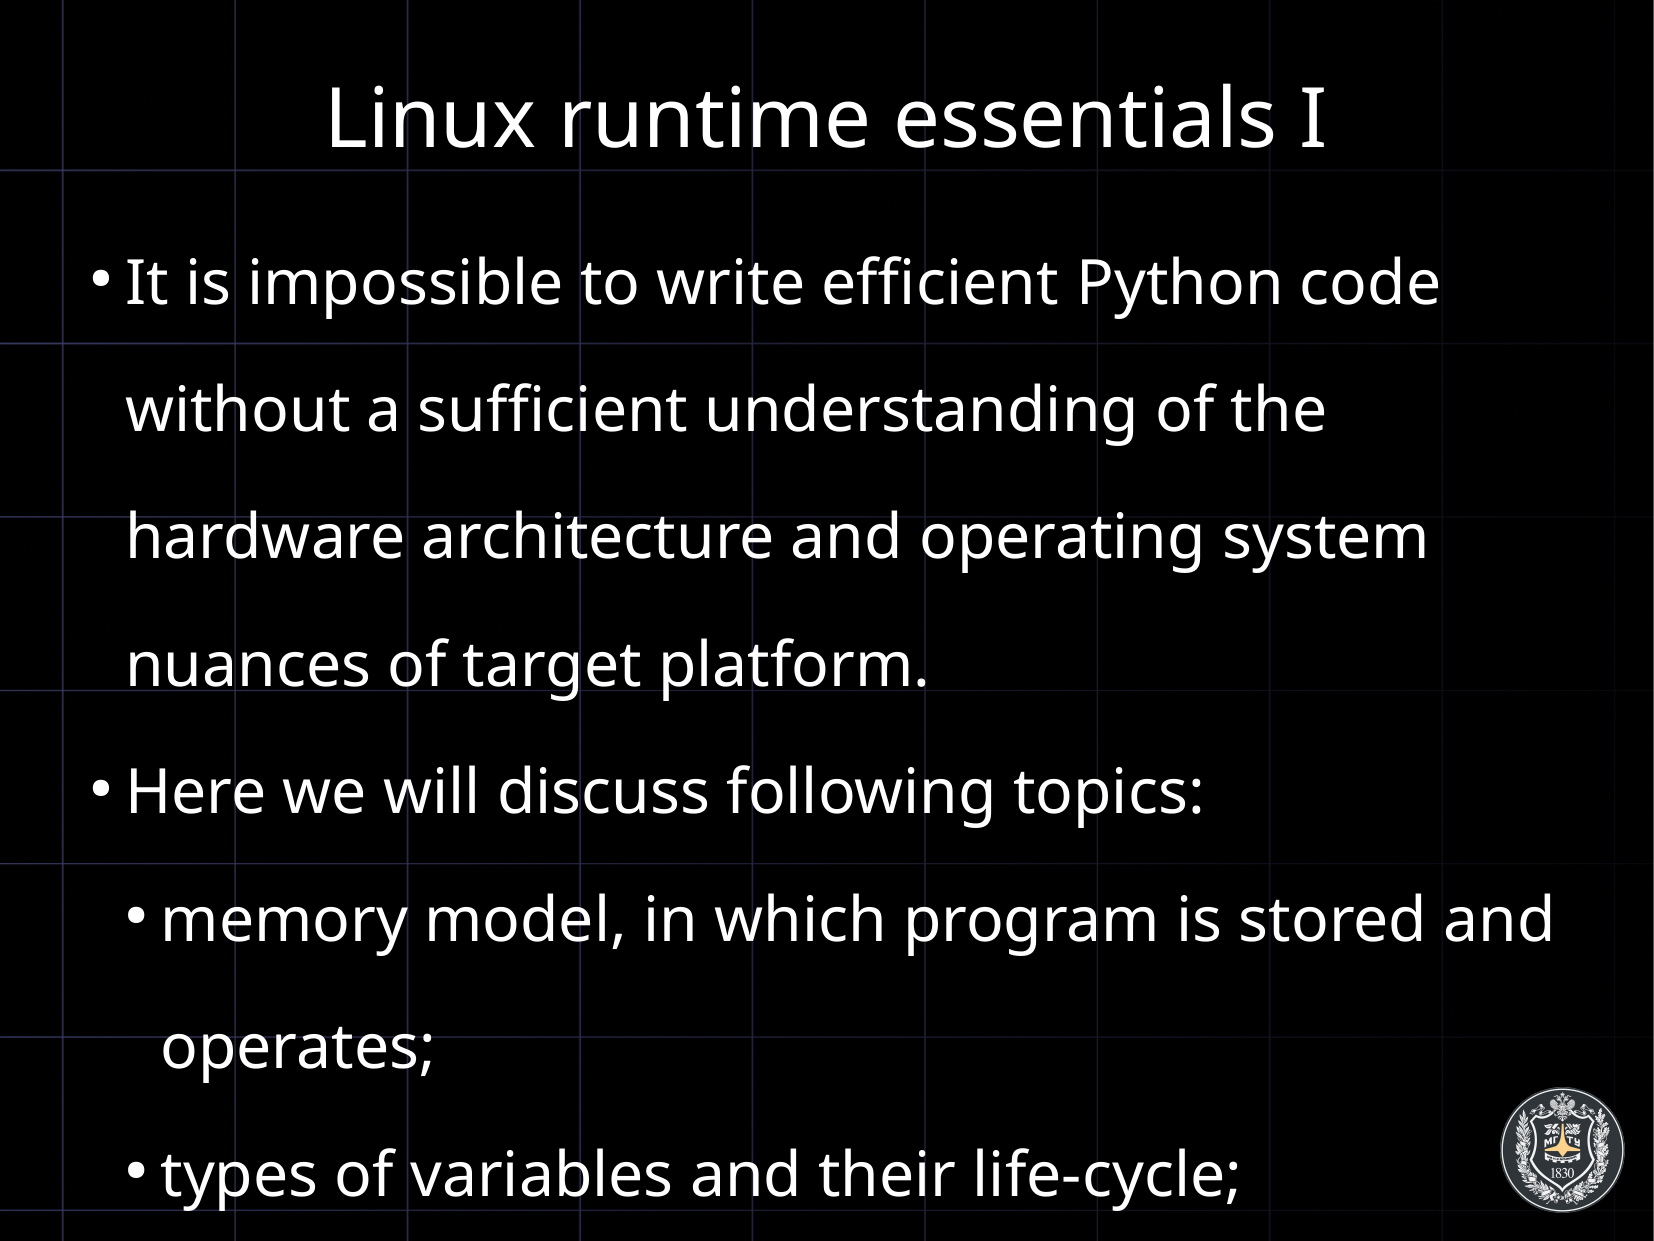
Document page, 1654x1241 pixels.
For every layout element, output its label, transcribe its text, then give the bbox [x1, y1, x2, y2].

title Linux runtime essentials I [82, 37, 1571, 187]
picture [0, 0, 1654, 1241]
text_box It is impossible to write efficient Python code without a sufficient understanding of the hardware architecture and operating system nuances of target platform. Here we will discuss following topics: memory model, in which program is stored and operates; types of variables and their life-cycle; program decomposition into functions and function call mechanism. [75, 187, 1576, 1201]
